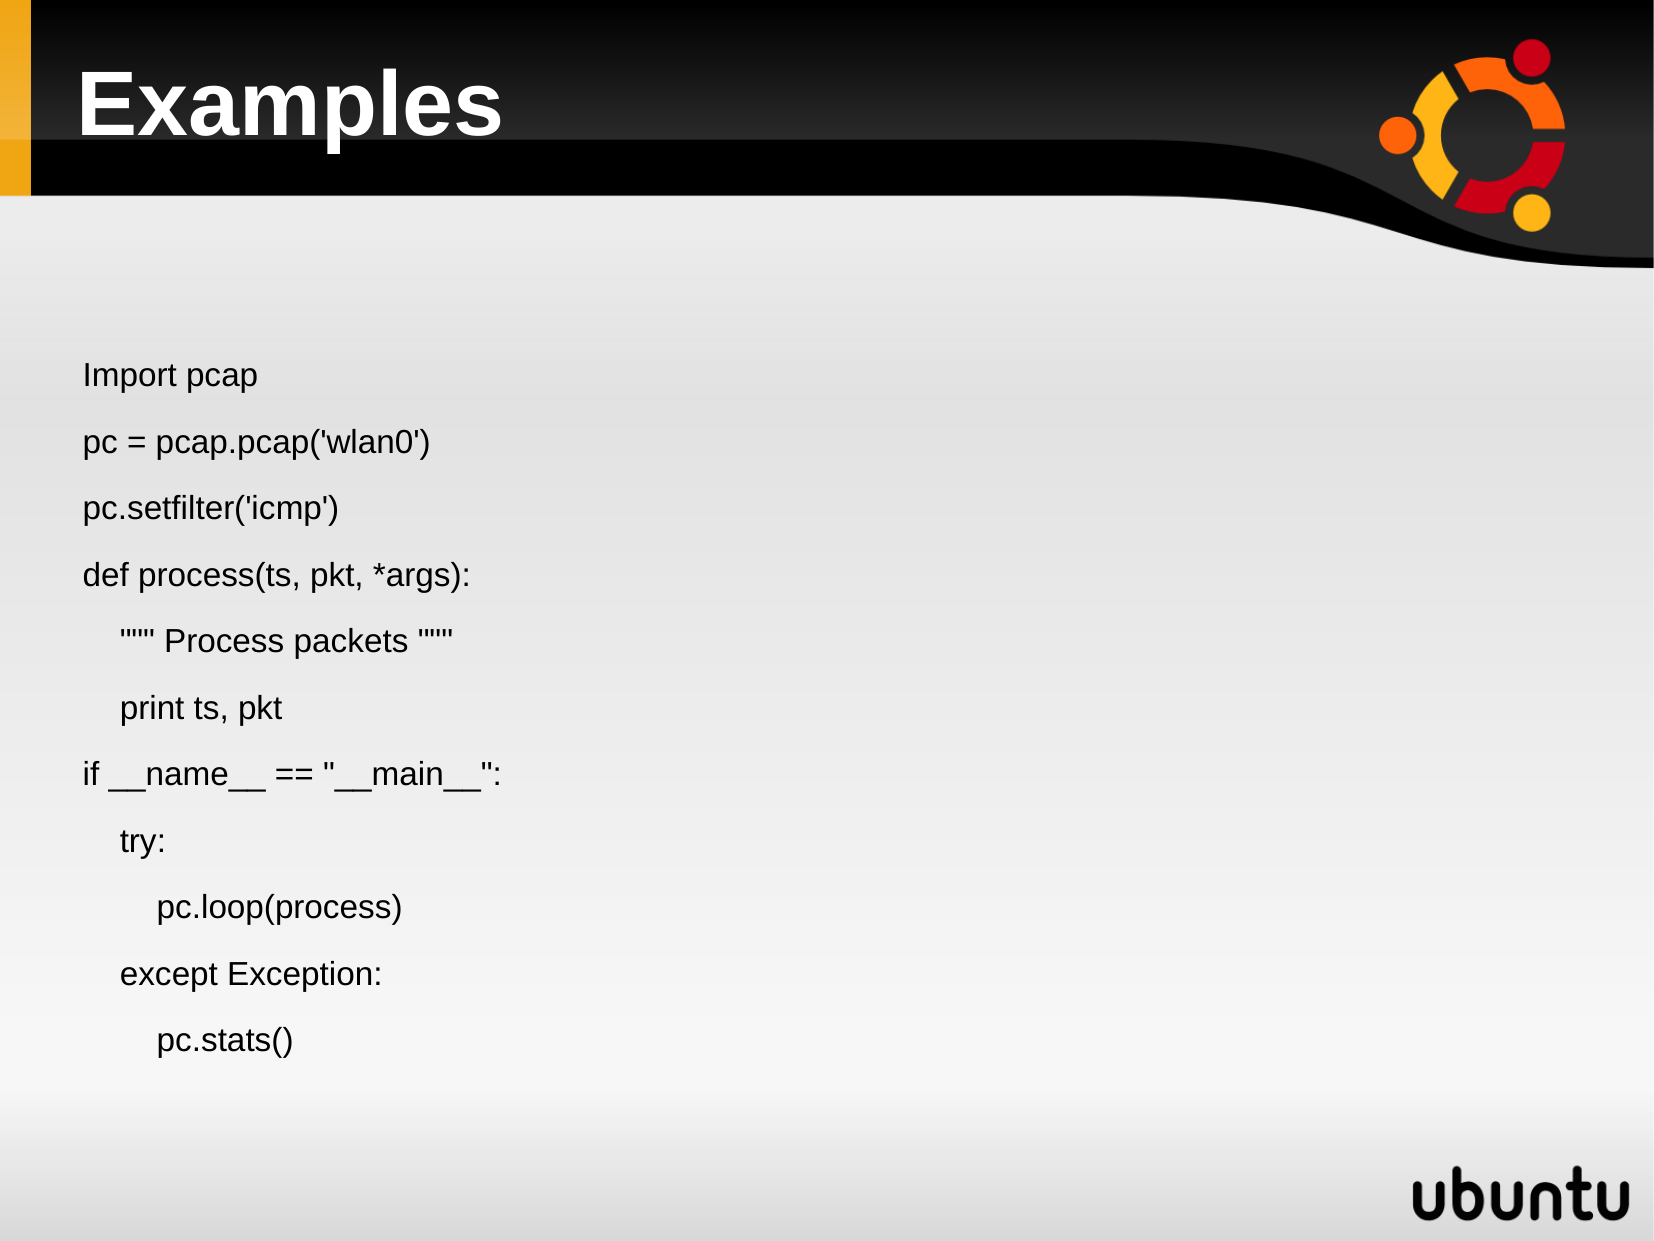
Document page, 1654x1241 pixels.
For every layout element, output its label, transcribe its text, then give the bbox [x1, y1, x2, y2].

list Import pcap pc = pcap.pcap('wlan0') pc.setfilter('icmp') def process(ts, pkt, *args): """ Process packets """ print ts, pkt if __name__ == "__main__": try: pc.loop(process) except Exception: pc.stats() [82, 290, 1571, 1126]
picture [0, 0, 1654, 1241]
title Examples [76, 7, 1565, 200]
